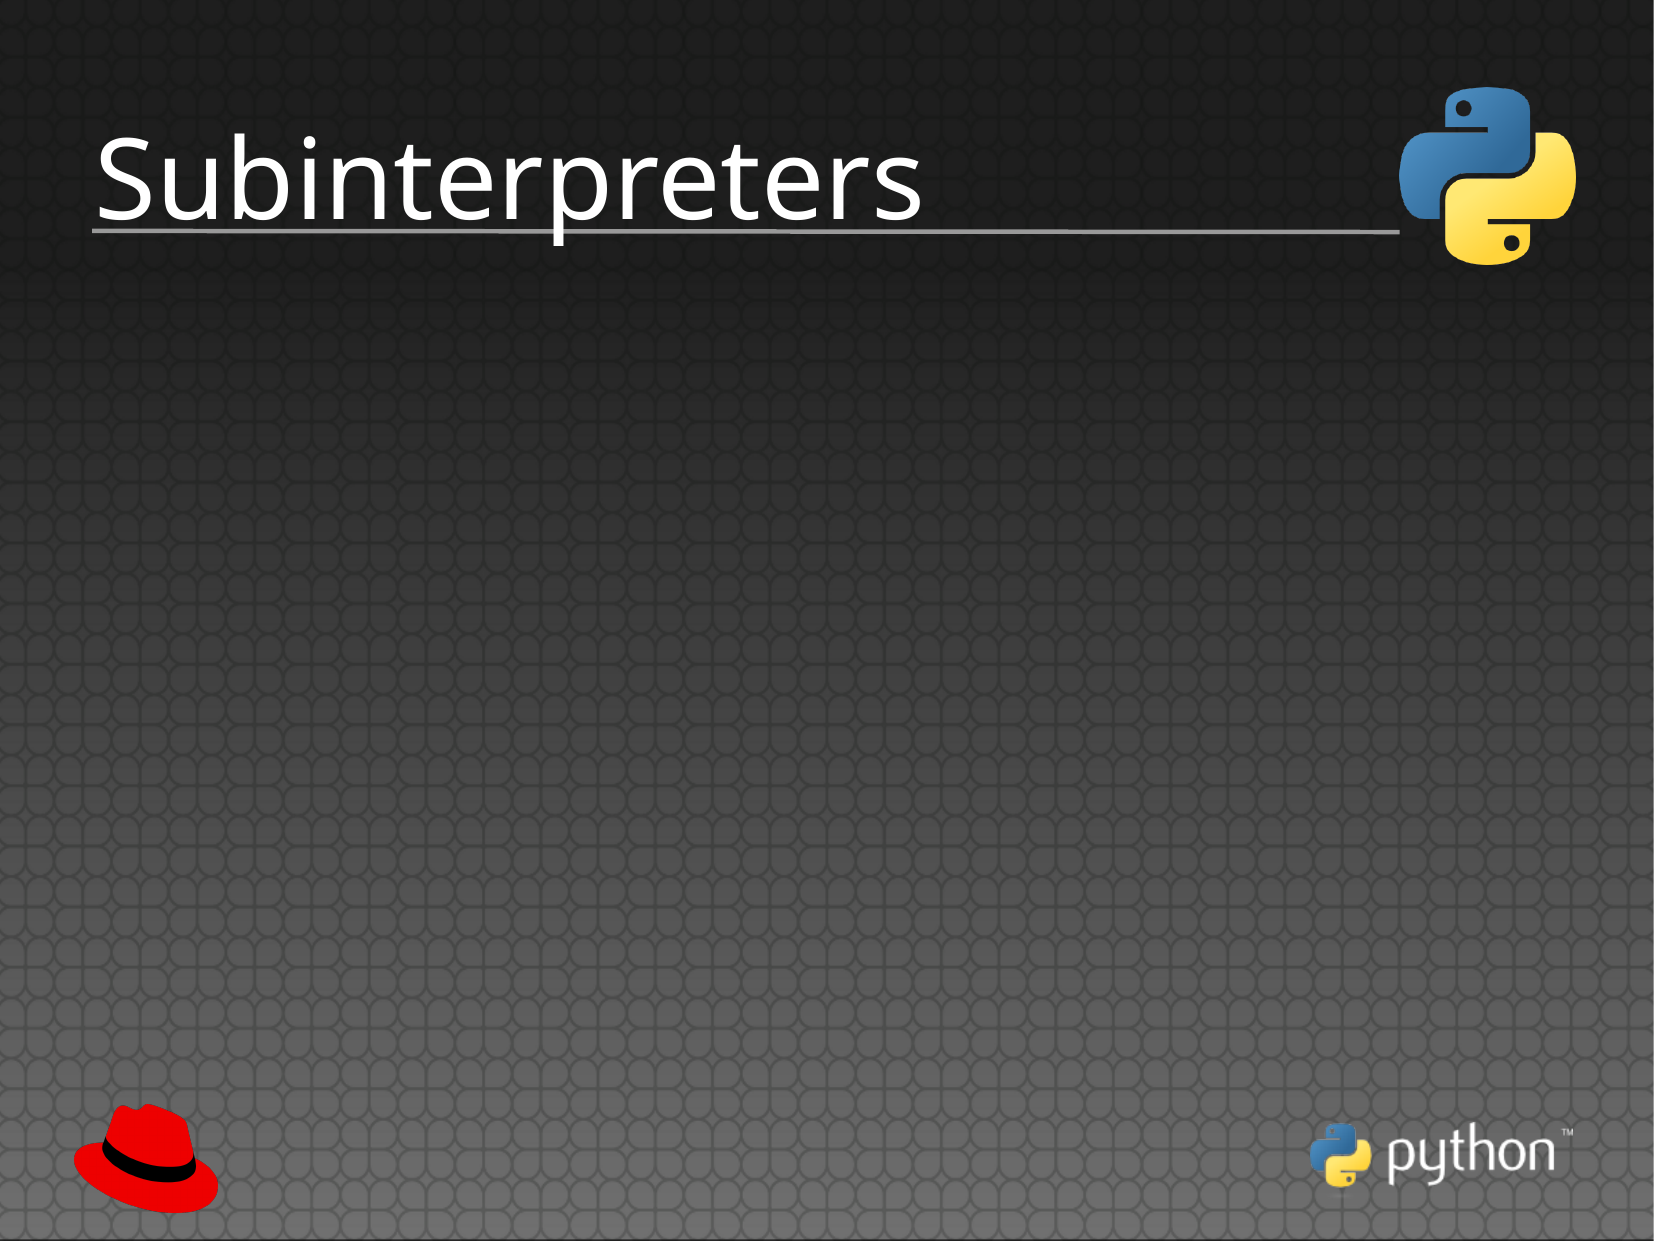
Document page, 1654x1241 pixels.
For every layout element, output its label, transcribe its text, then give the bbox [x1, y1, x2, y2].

title Subinterpreters [94, 100, 1426, 251]
picture [0, 0, 1654, 1241]
